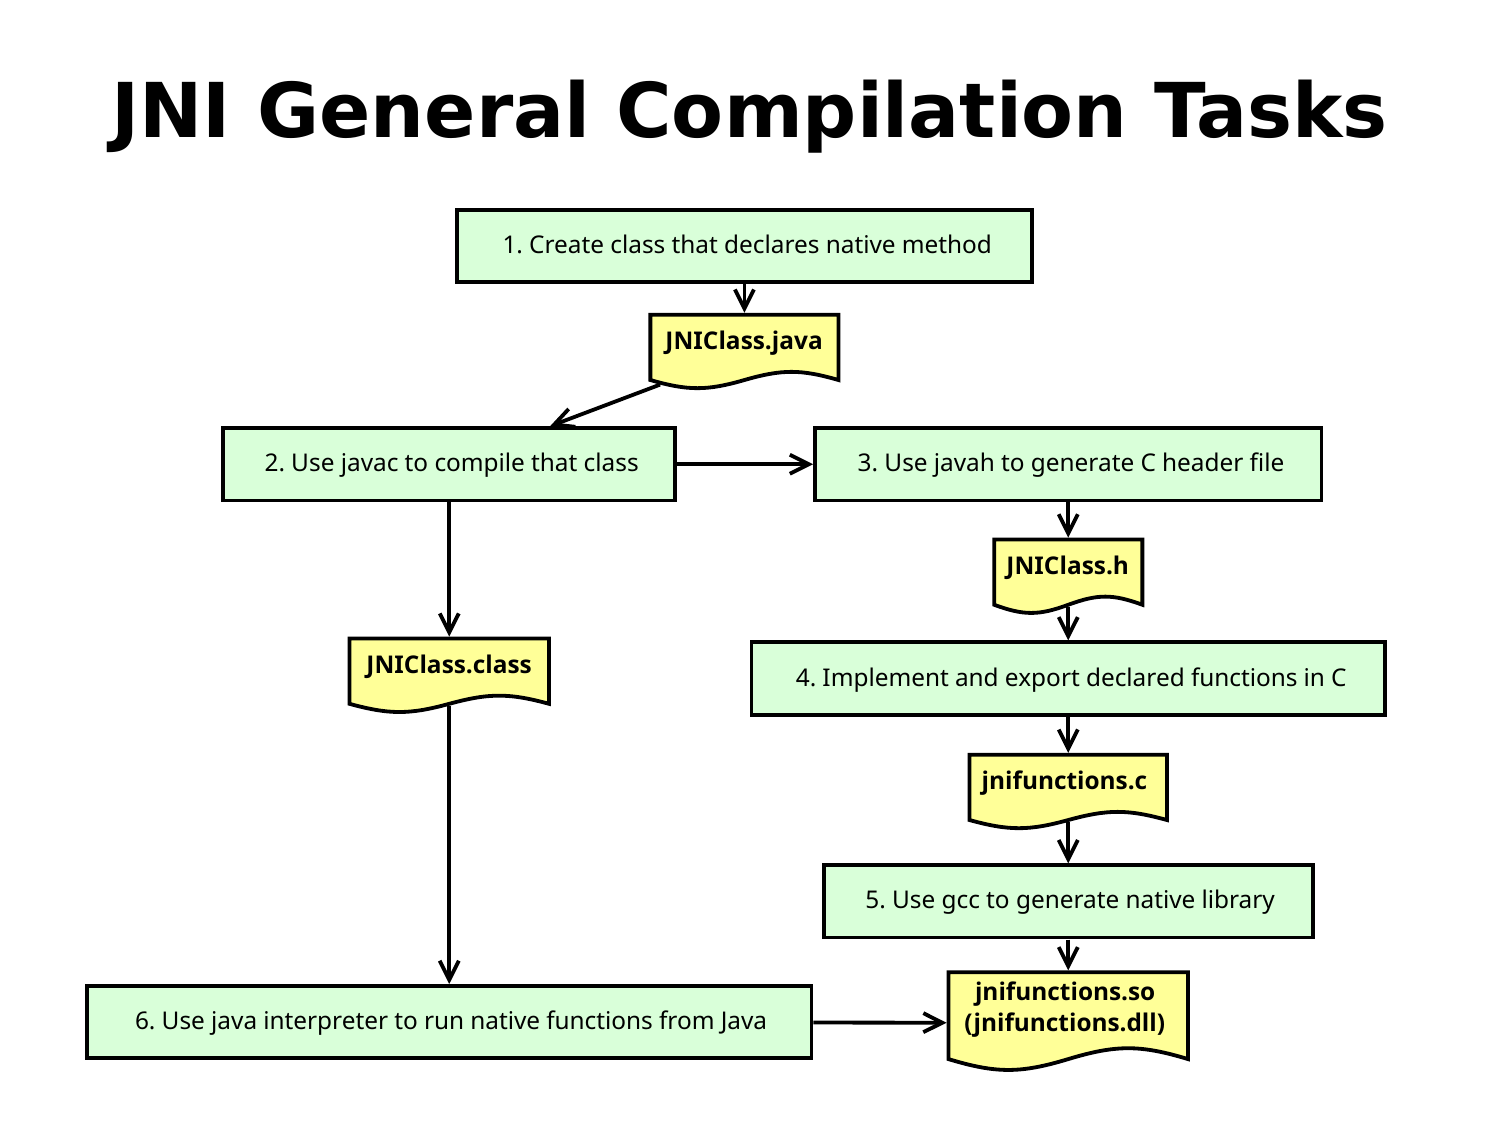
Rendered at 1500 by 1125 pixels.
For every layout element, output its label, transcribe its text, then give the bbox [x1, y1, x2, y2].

title JNI General Compilation Tasks [75, 44, 1425, 177]
picture [74, 205, 1395, 1074]
